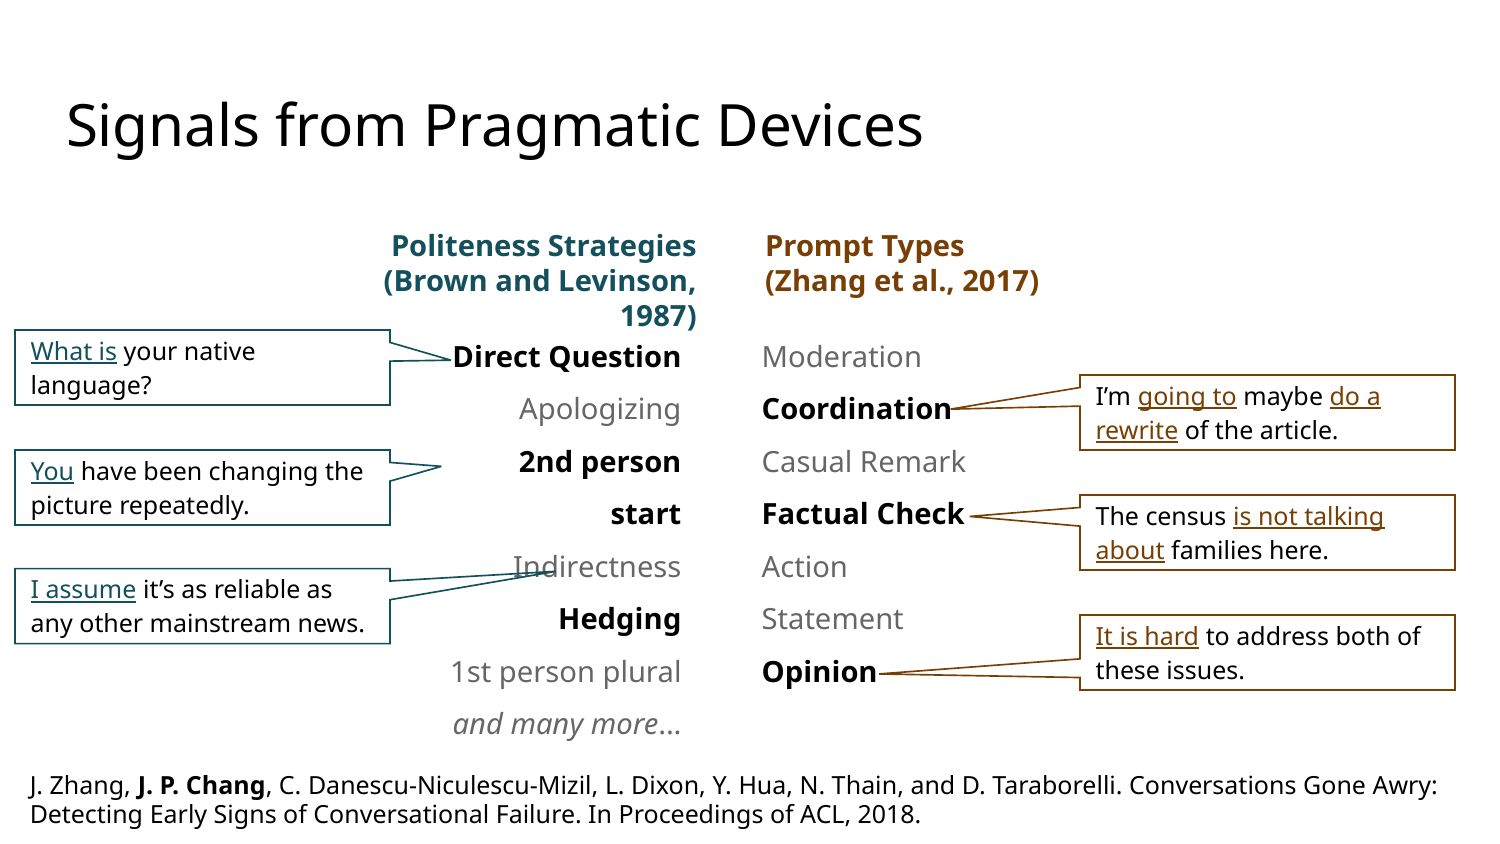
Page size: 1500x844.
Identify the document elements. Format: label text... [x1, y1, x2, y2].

text_box Moderation Coordination Casual Remark Factual Check Action Statement Opinion [750, 308, 1009, 689]
text_box What is your native language? [15, 330, 451, 406]
text_box The census is not talking about families here. [969, 495, 1456, 571]
text_box It is hard to address both of these issues. [879, 615, 1456, 691]
text_box You have been changing the picture repeatedly. [15, 450, 442, 526]
title Signals from Pragmatic Devices [51, 72, 1449, 167]
text_box J. Zhang, J. P. Chang, C. Danescu-Niculescu-Mizil, L. Dixon, Y. Hua, N. Thain, and D. Taraborelli. Conversations Gone Awry: Detecting Early Signs of Conversational Failure. In Proceedings of ACL, 2018. [14, 754, 1480, 828]
text_box Direct Question Apologizing 2nd person start Indirectness Hedging 1st person plural and many more... [434, 308, 694, 689]
text_box I assume it’s as reliable as any other mainstream news. [15, 568, 556, 644]
text_box Prompt Types (Zhang et al., 2017) [749, 212, 1172, 291]
text_box I’m going to maybe do a rewrite of the article. [950, 375, 1456, 451]
text_box Politeness Strategies (Brown and Levinson, 1987) [290, 212, 712, 291]
